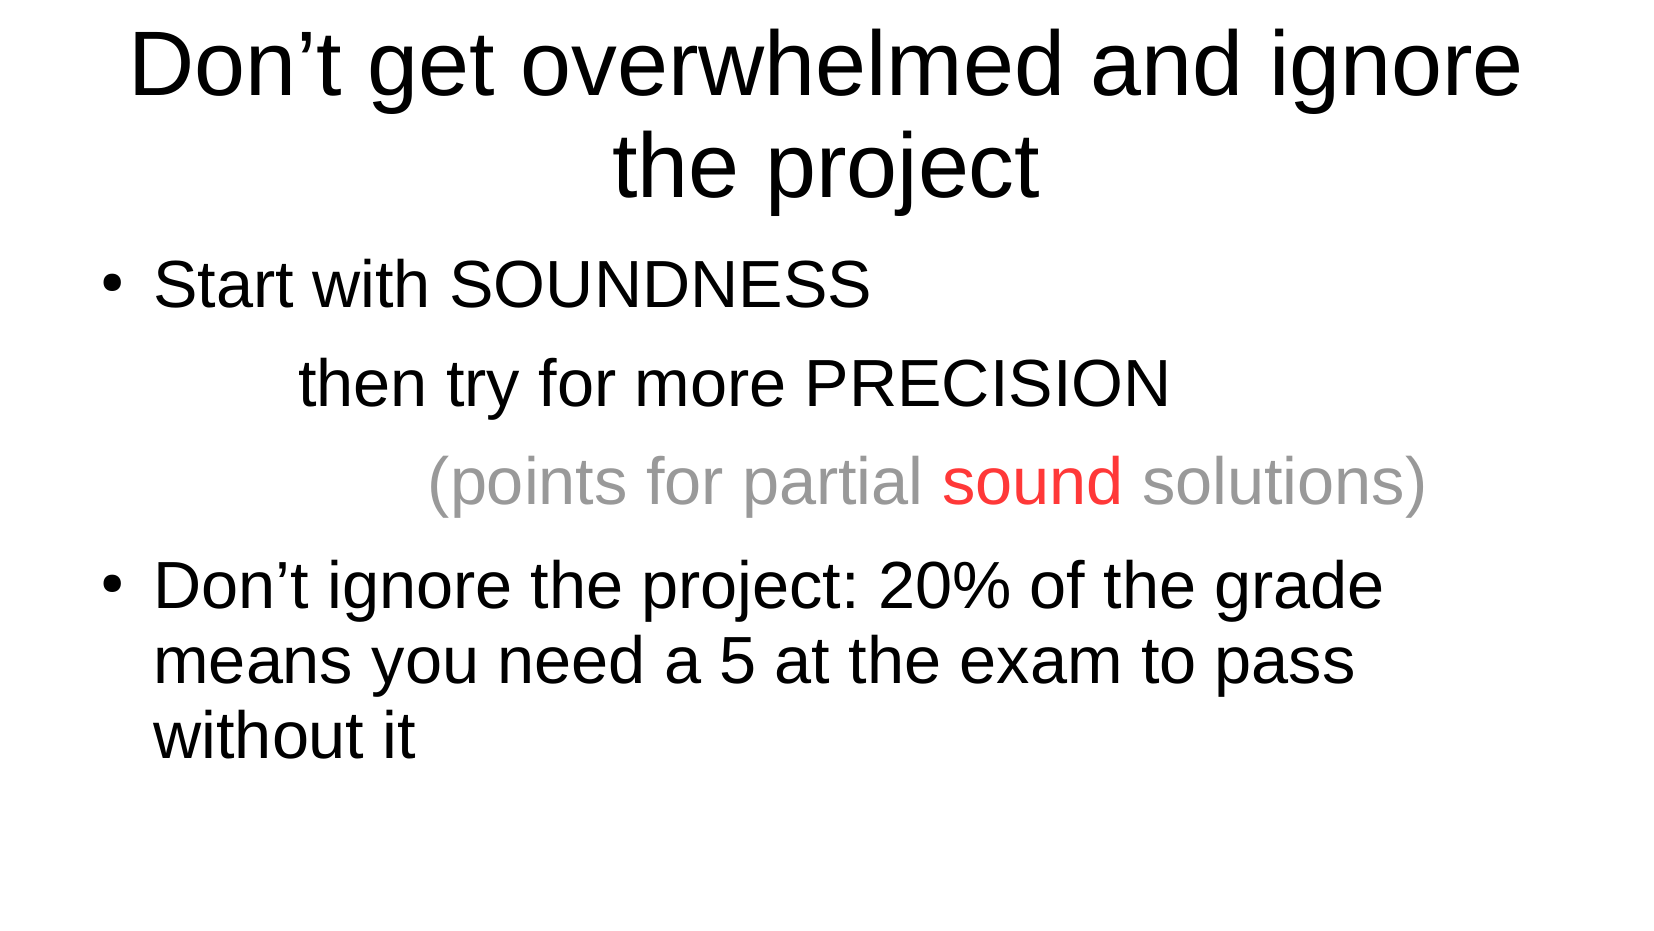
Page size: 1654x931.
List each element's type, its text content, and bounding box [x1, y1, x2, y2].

list Start with SOUNDNESS then try for more PRECISION (points for partial sound solutions) Don’t ignore the project: 20% of the grade means you need a 5 at the exam to pass without it [82, 247, 1571, 787]
title Don’t get overwhelmed and ignore the project [82, 12, 1571, 218]
